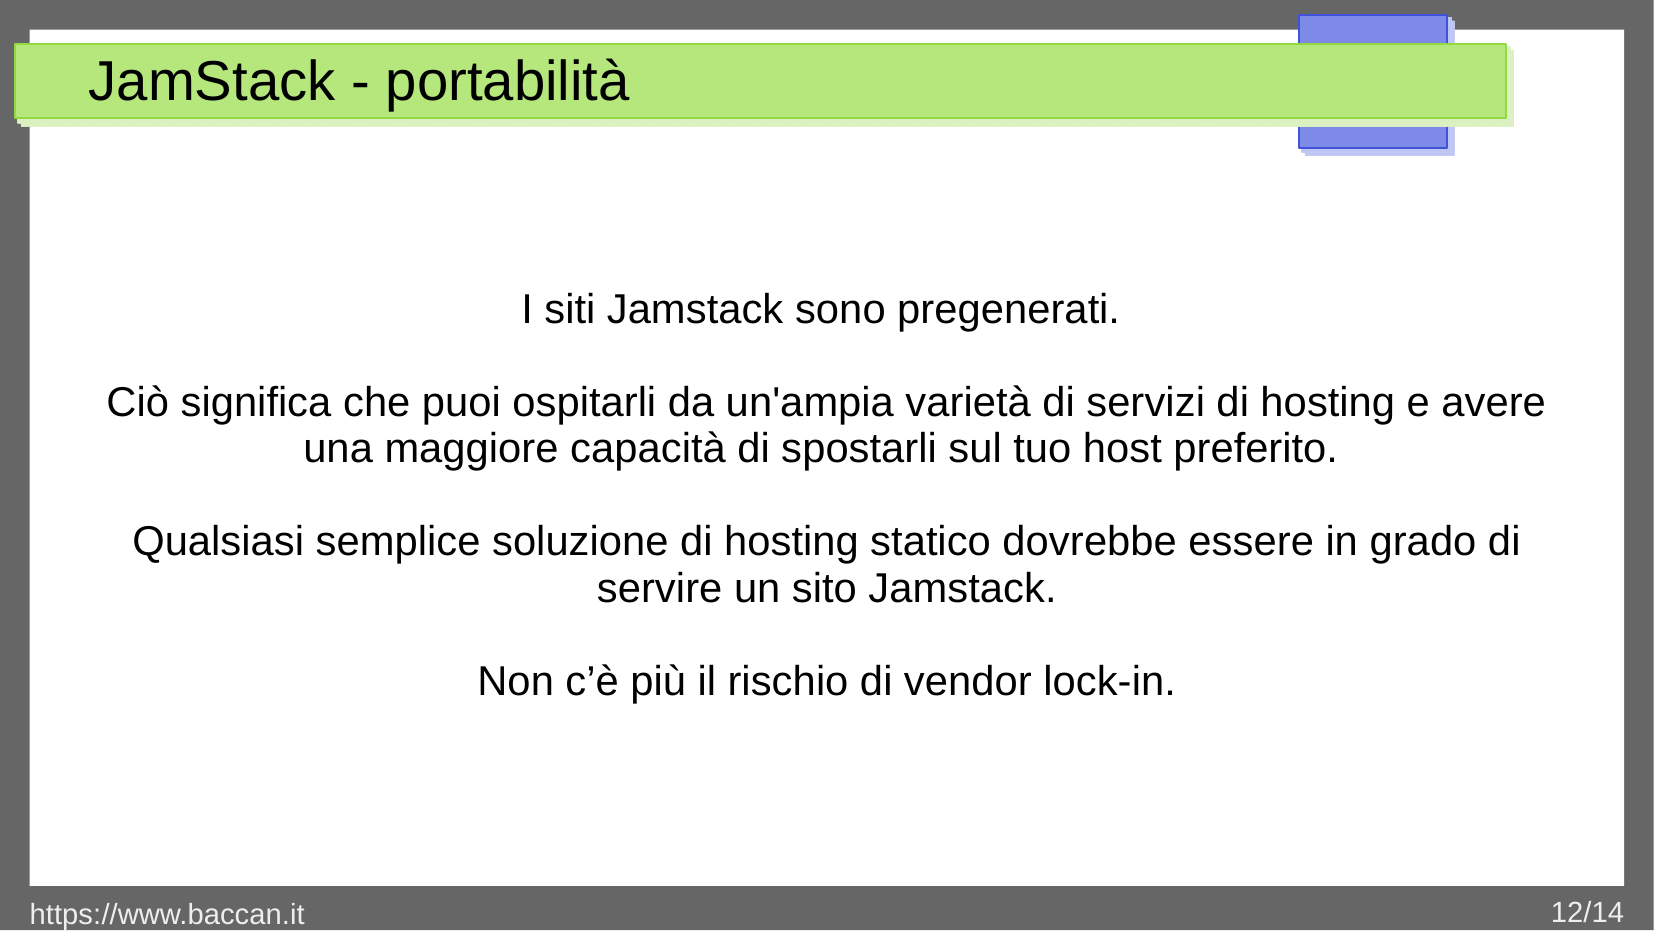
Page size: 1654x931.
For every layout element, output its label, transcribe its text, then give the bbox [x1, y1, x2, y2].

text_box I siti Jamstack sono pregenerati. Ciò significa che puoi ospitarli da un'ampia varietà di servizi di hosting e avere una maggiore capacità di spostarli sul tuo host preferito. Qualsiasi semplice soluzione di hosting statico dovrebbe essere in grado di servire un sito Jamstack. Non c’è più il rischio di vendor lock-in. [88, 169, 1565, 821]
title JamStack - portabilità [88, 44, 1506, 119]
